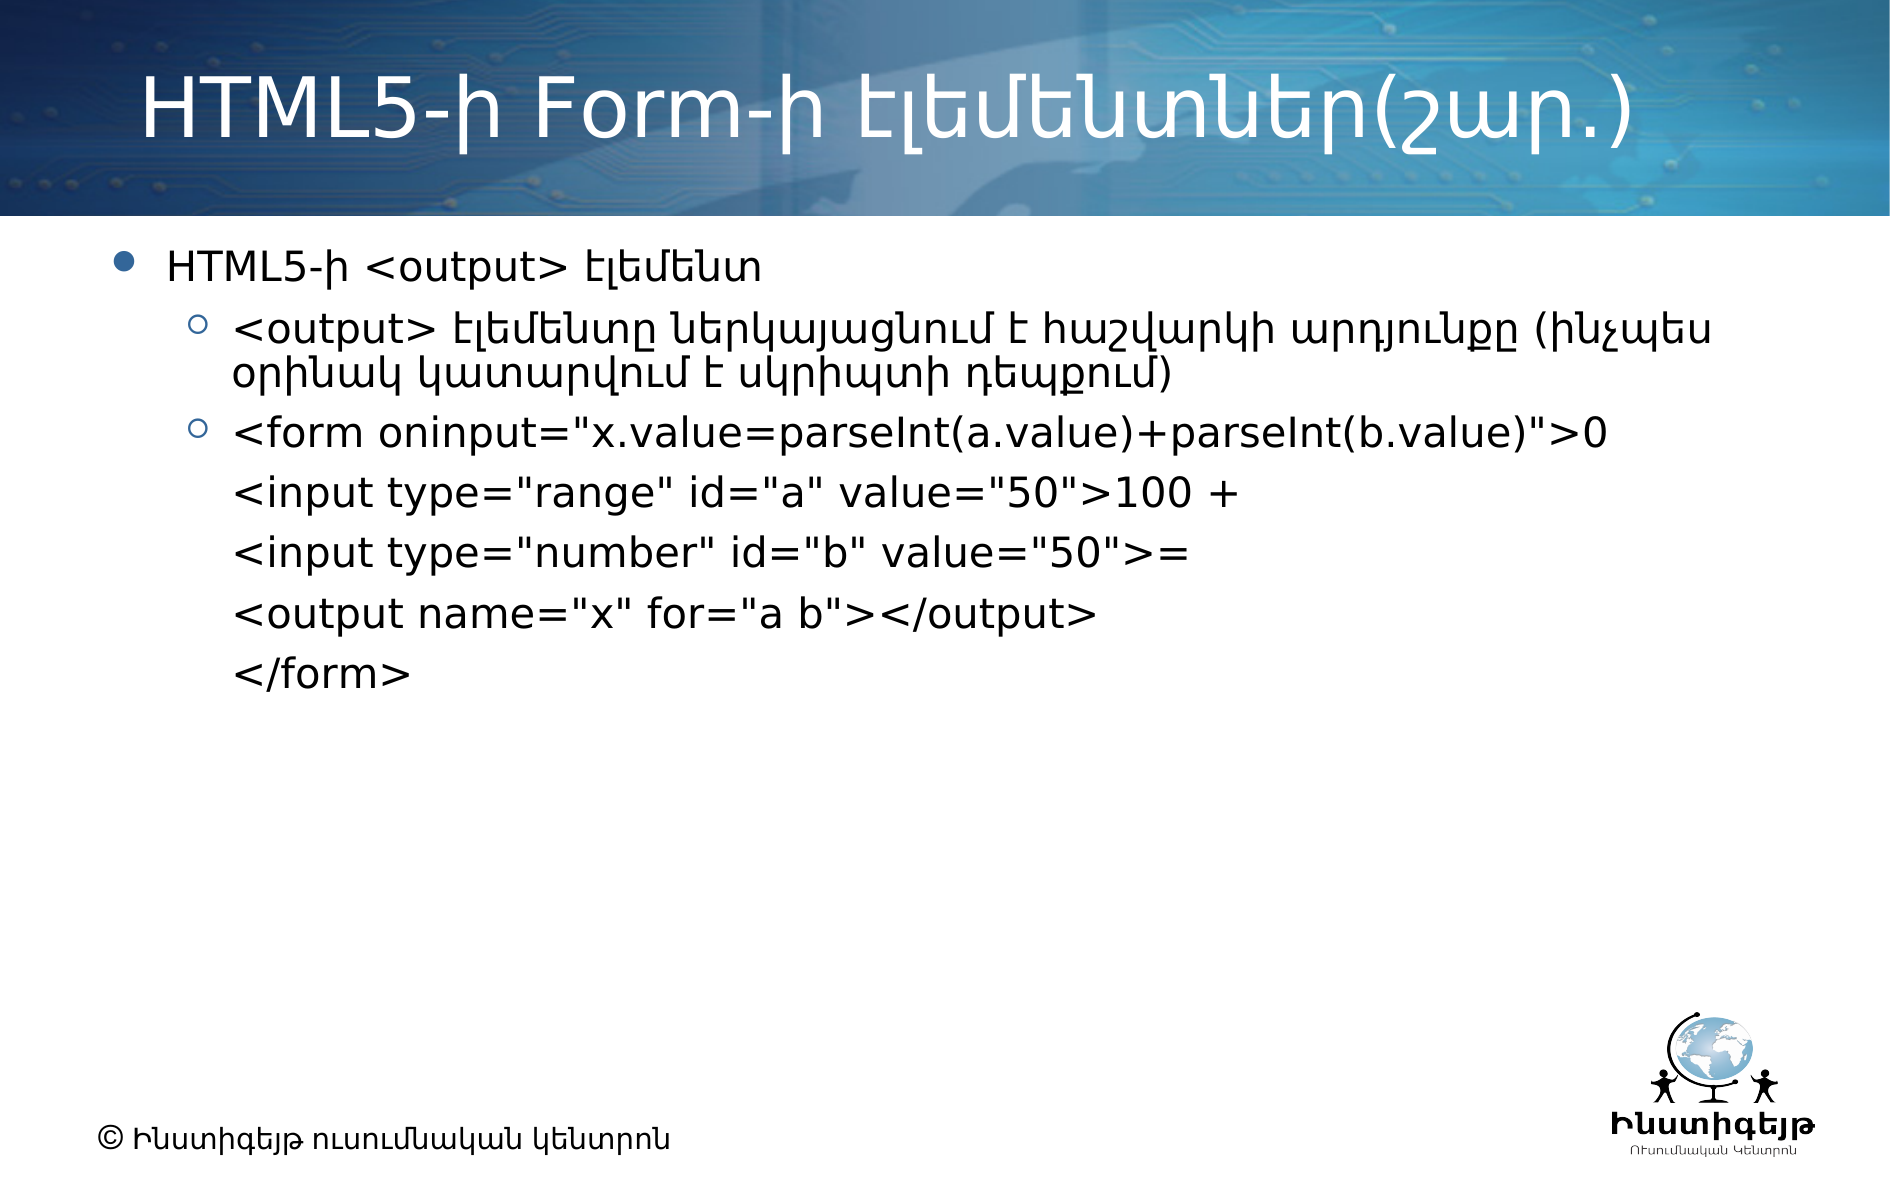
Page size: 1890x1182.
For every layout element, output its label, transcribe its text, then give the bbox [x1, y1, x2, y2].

text_box HTML5-ի Form-ի էլեմենտներ(շար.) [138, 82, 1801, 91]
picture [1612, 1012, 1815, 1157]
list HTML5-ի <output> էլեմենտ <output> էլեմենտը ներկայացնում է հաշվարկի արդյունքը (ինչպես օրինակ կատարվում է սկրիպտի դեպքում) <form oninput="x.value=parseInt(a.value)+parseInt(b.value)">0 <input type="range" id="a" value="50">100 + <input type="number" id="b" value="50">= <output name="x" for="a b"></output> </form> [110, 247, 1801, 265]
picture [0, 0, 1890, 216]
